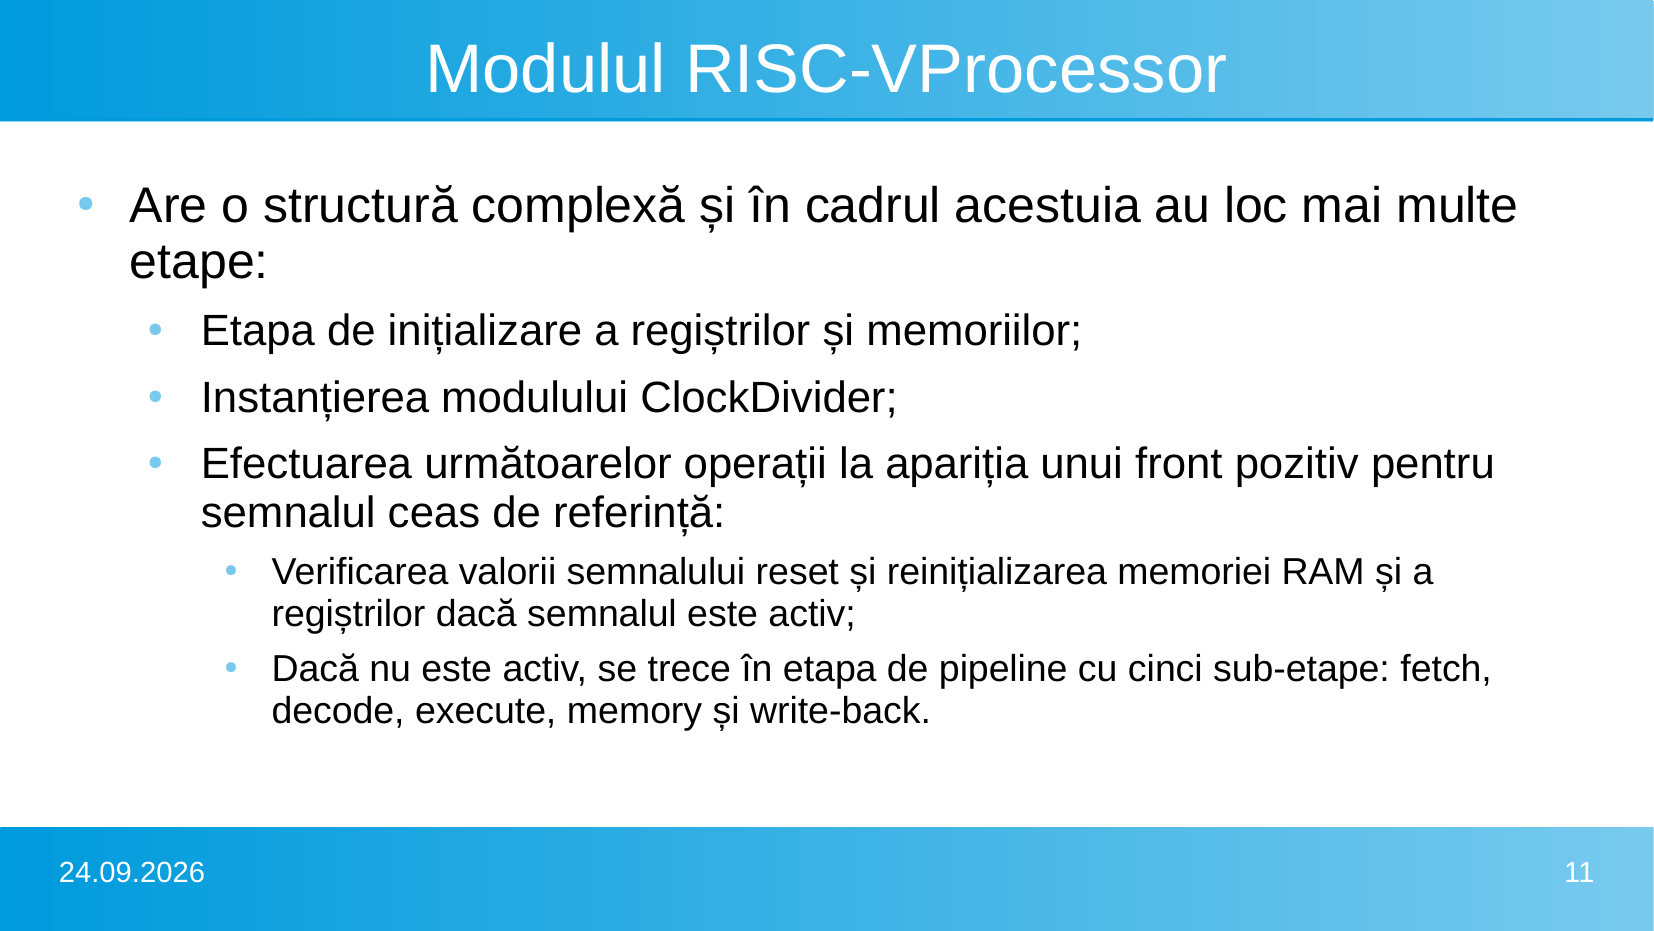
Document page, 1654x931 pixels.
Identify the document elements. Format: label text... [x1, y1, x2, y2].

list Are o structură complexă și în cadrul acestuia au loc mai multe etape: Etapa de inițializare a regiștrilor și memoriilor; Instanțierea modulului ClockDivider; Efectuarea următoarelor operații la apariția unui front pozitiv pentru semnalul ceas de referință: Verificarea valorii semnalului reset și reinițializarea memoriei RAM și a regiștrilor dacă semnalul este activ; Dacă nu este activ, se trece în etapa de pipeline cu cinci sub-etape: fetch, decode, execute, memory și write-back. [59, 177, 1595, 768]
title Modulul RISC-VProcessor [59, 29, 1595, 108]
